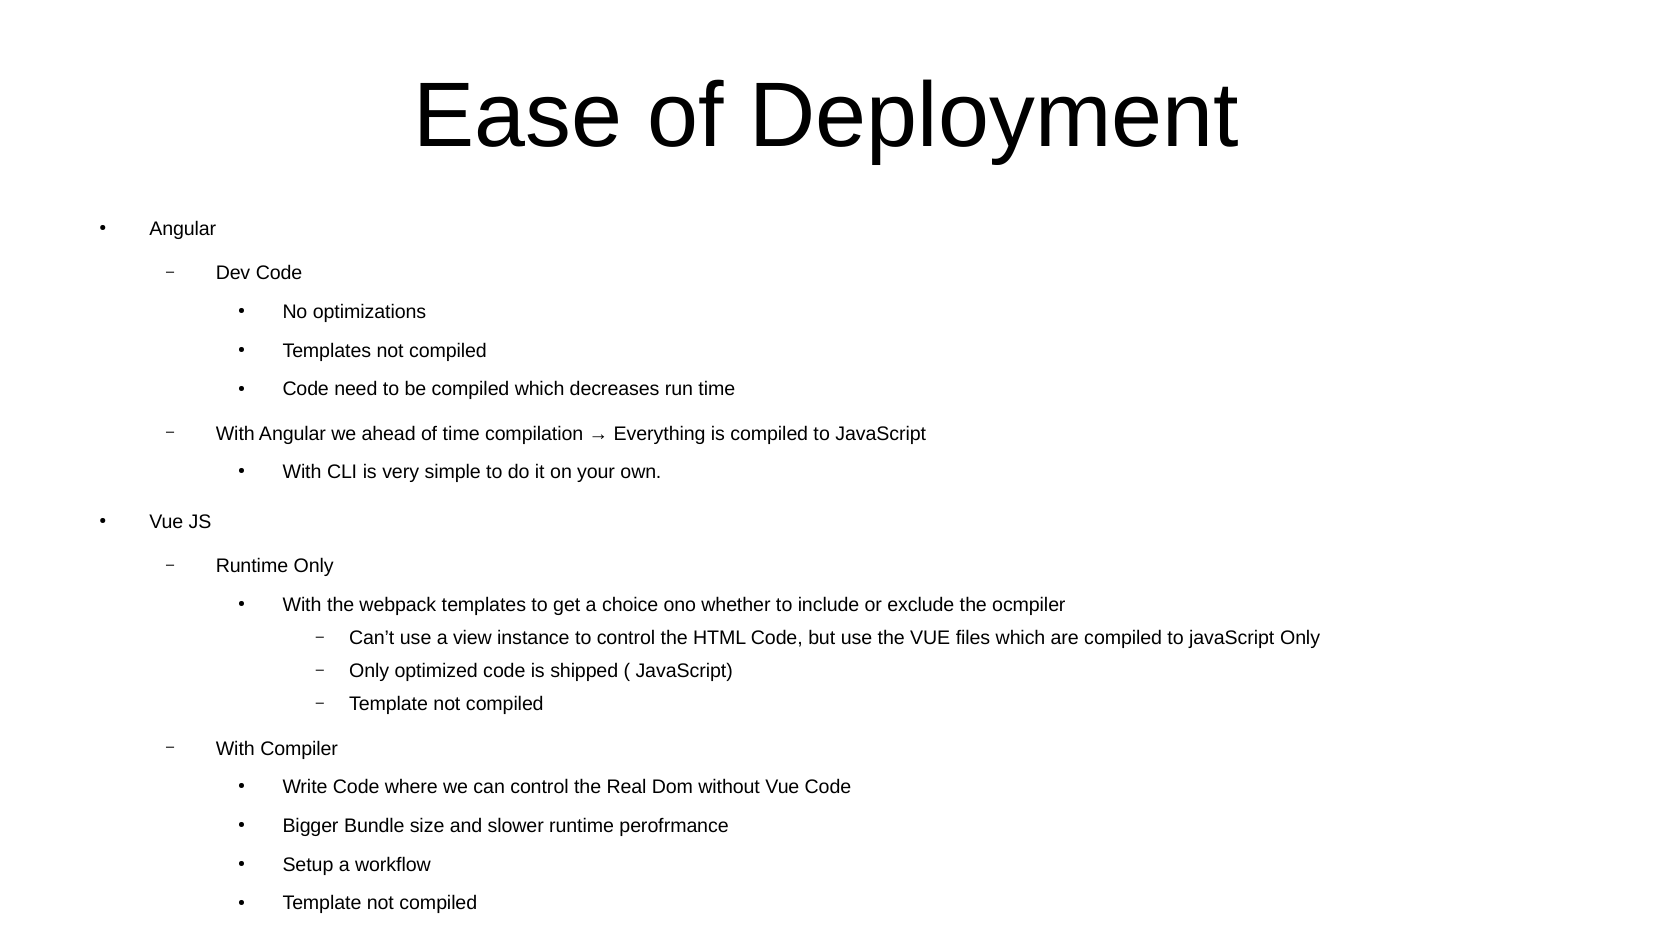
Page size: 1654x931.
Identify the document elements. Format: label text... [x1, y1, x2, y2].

list Angular Dev Code No optimizations Templates not compiled Code need to be compiled which decreases run time With Angular we ahead of time compilation → Everything is compiled to JavaScript With CLI is very simple to do it on your own. Vue JS Runtime Only With the webpack templates to get a choice ono whether to include or exclude the ocmpiler Can’t use a view instance to control the HTML Code, but use the VUE files which are compiled to javaScript Only Only optimized code is shipped ( JavaScript) Template not compiled With Compiler Write Code where we can control the Real Dom without Vue Code Bigger Bundle size and slower runtime perofrmance Setup a workflow Template not compiled [82, 217, 1591, 916]
title Ease of Deployment [82, 37, 1571, 193]
